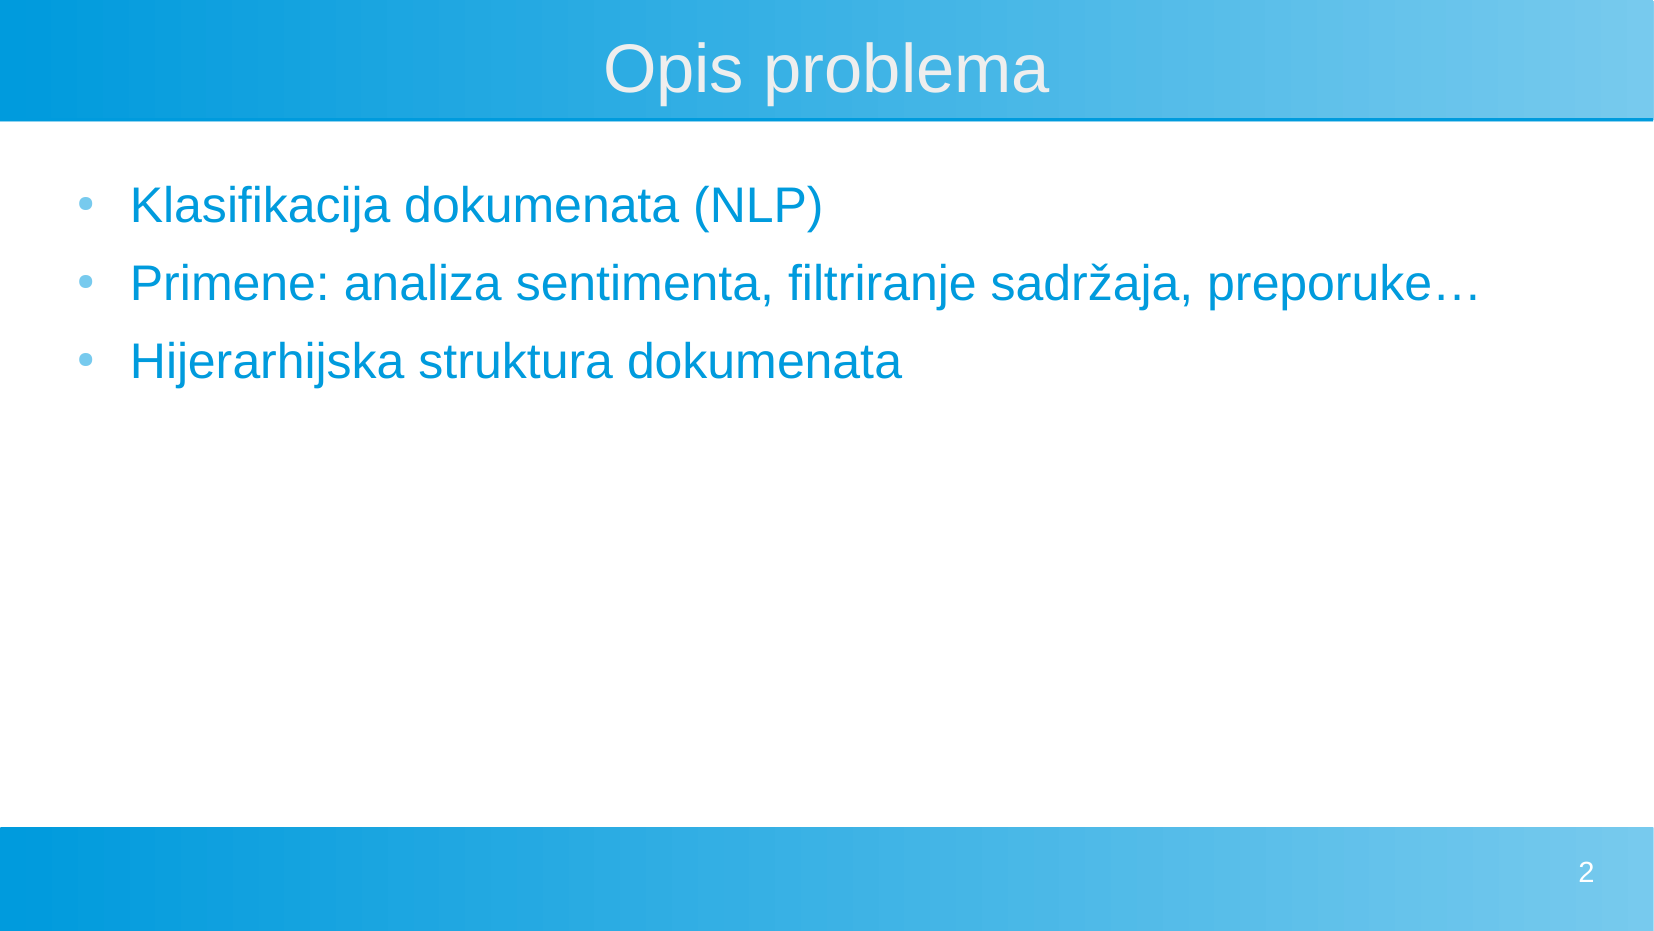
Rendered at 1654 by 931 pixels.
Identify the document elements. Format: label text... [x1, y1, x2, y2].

list Klasifikacija dokumenata (NLP) Primene: analiza sentimenta, filtriranje sadržaja, preporuke… Hijerarhijska struktura dokumenata [59, 177, 1595, 768]
title Opis problema [59, 29, 1595, 108]
